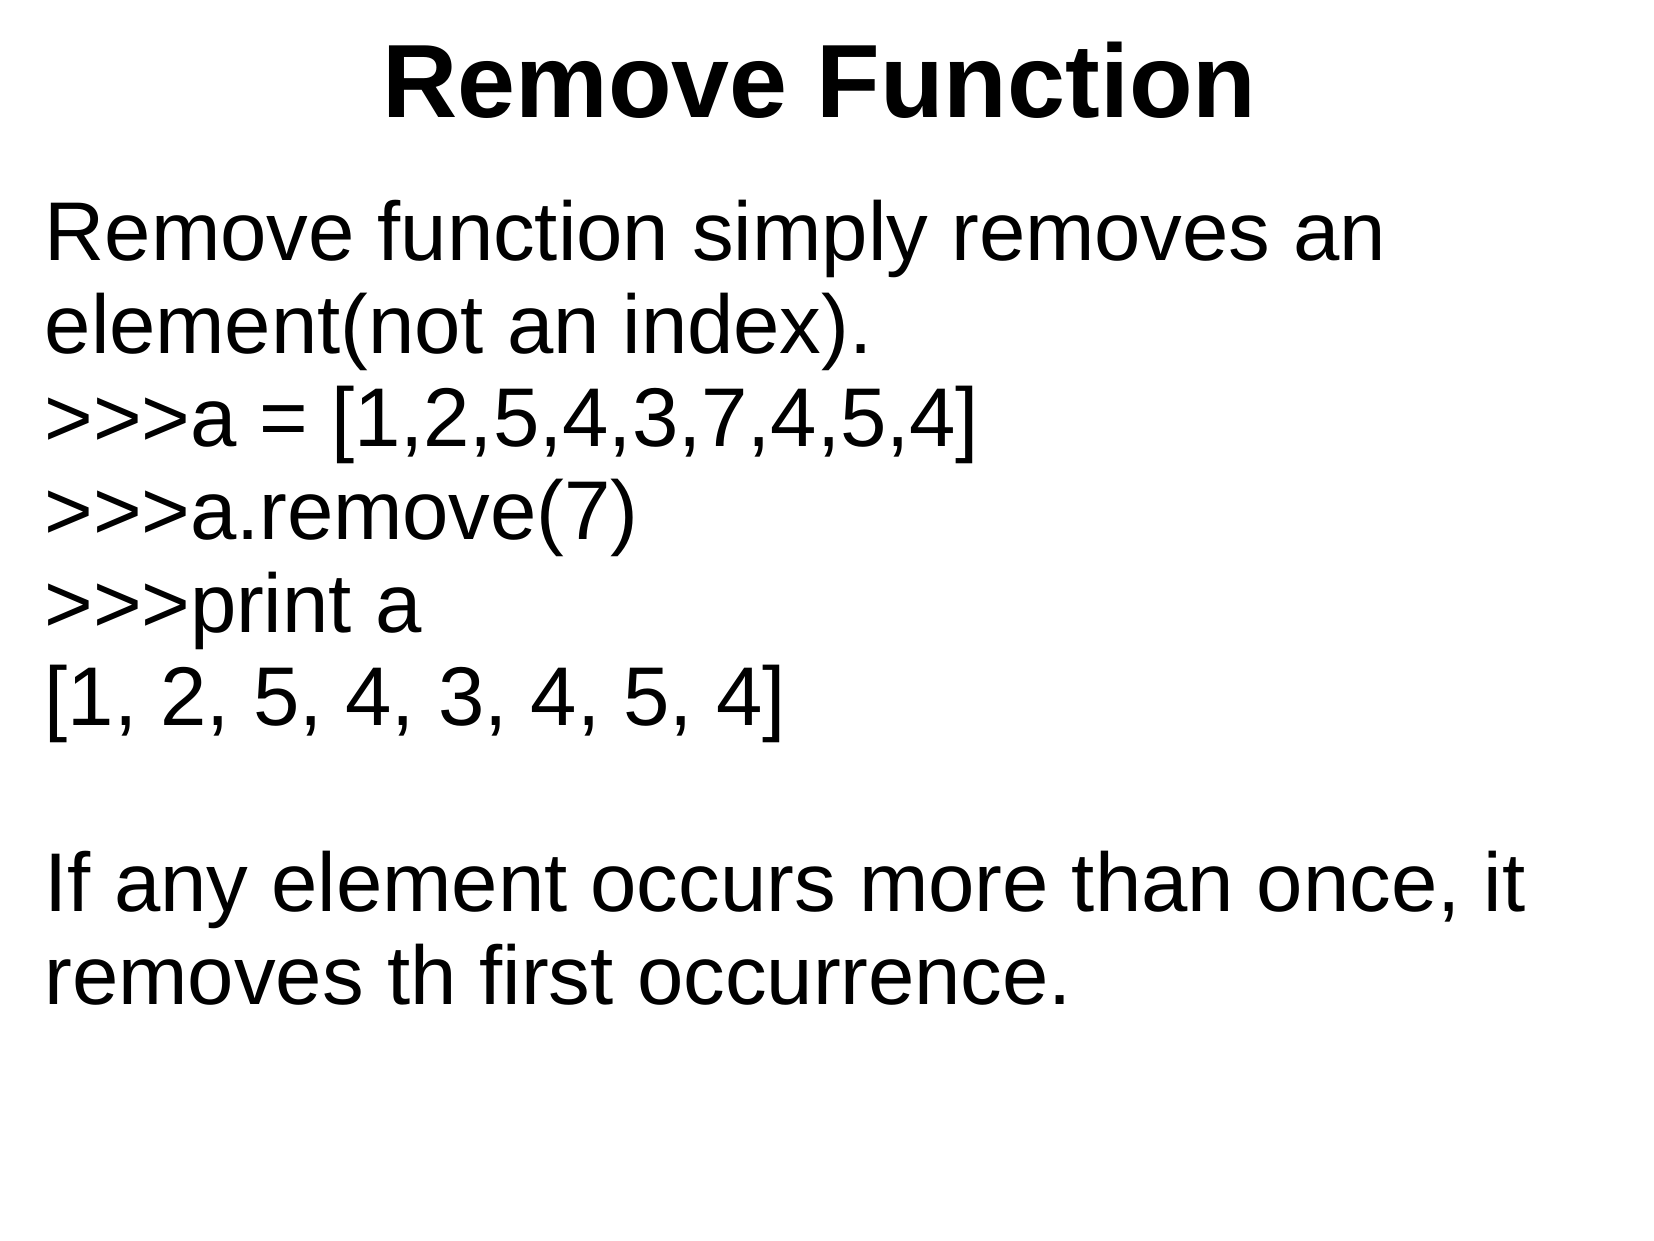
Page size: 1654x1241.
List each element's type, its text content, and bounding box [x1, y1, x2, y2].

text_box Remove function simply removes an element(not an index). >>>a = [1,2,5,4,3,7,4,5,4] >>>a.remove(7) >>>print a [1, 2, 5, 4, 3, 4, 5, 4] If any element occurs more than once, it removes th first occurrence. [30, 177, 1621, 1032]
text_box Remove Function [39, 16, 1600, 177]
